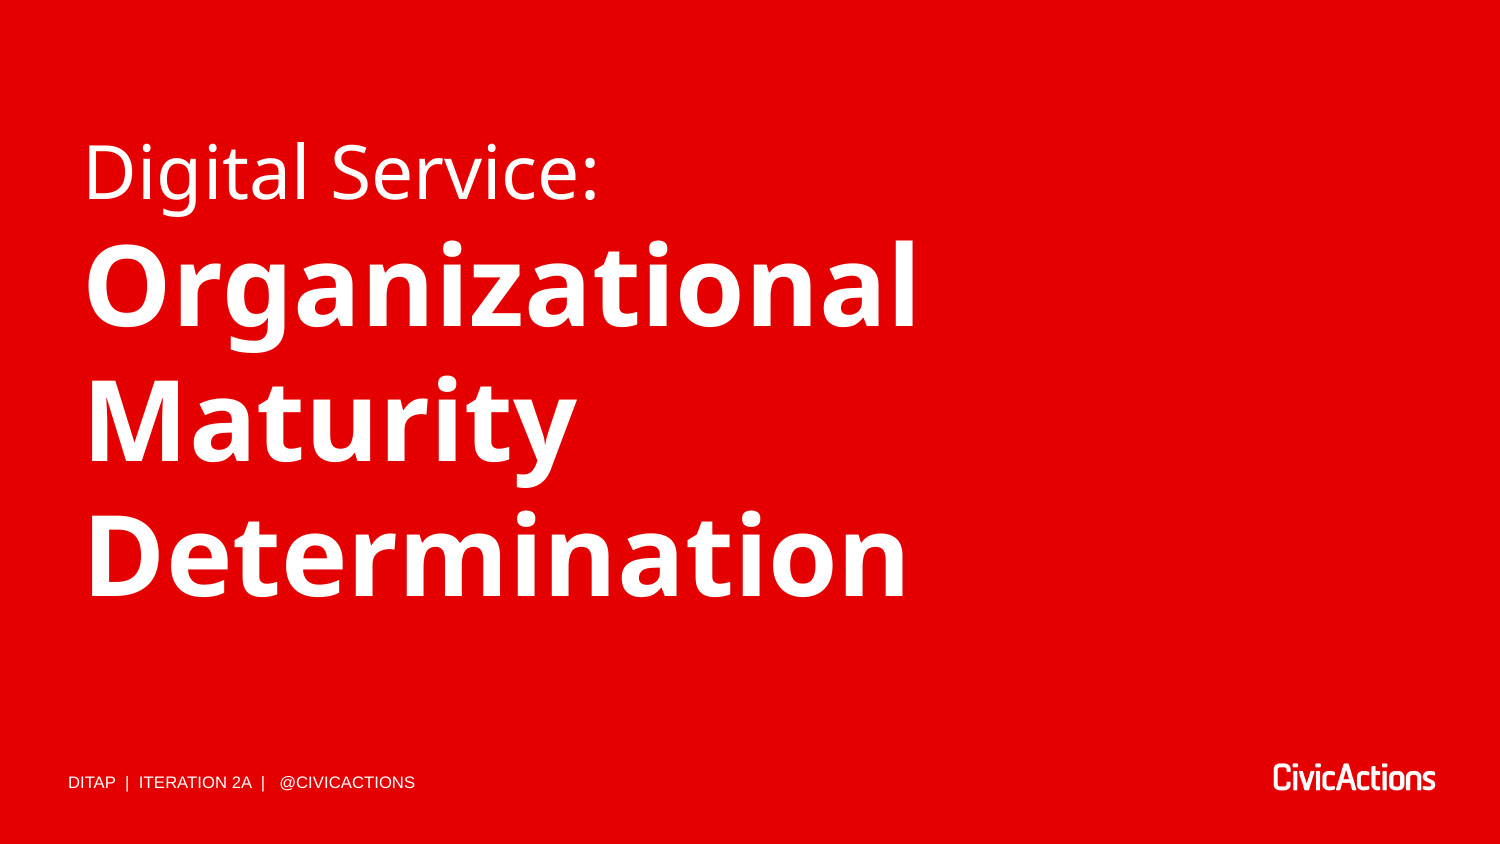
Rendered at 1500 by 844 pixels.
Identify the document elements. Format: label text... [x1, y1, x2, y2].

picture [1271, 758, 1438, 795]
title Digital Service: Organizational Maturity Determination [73, 114, 1354, 470]
